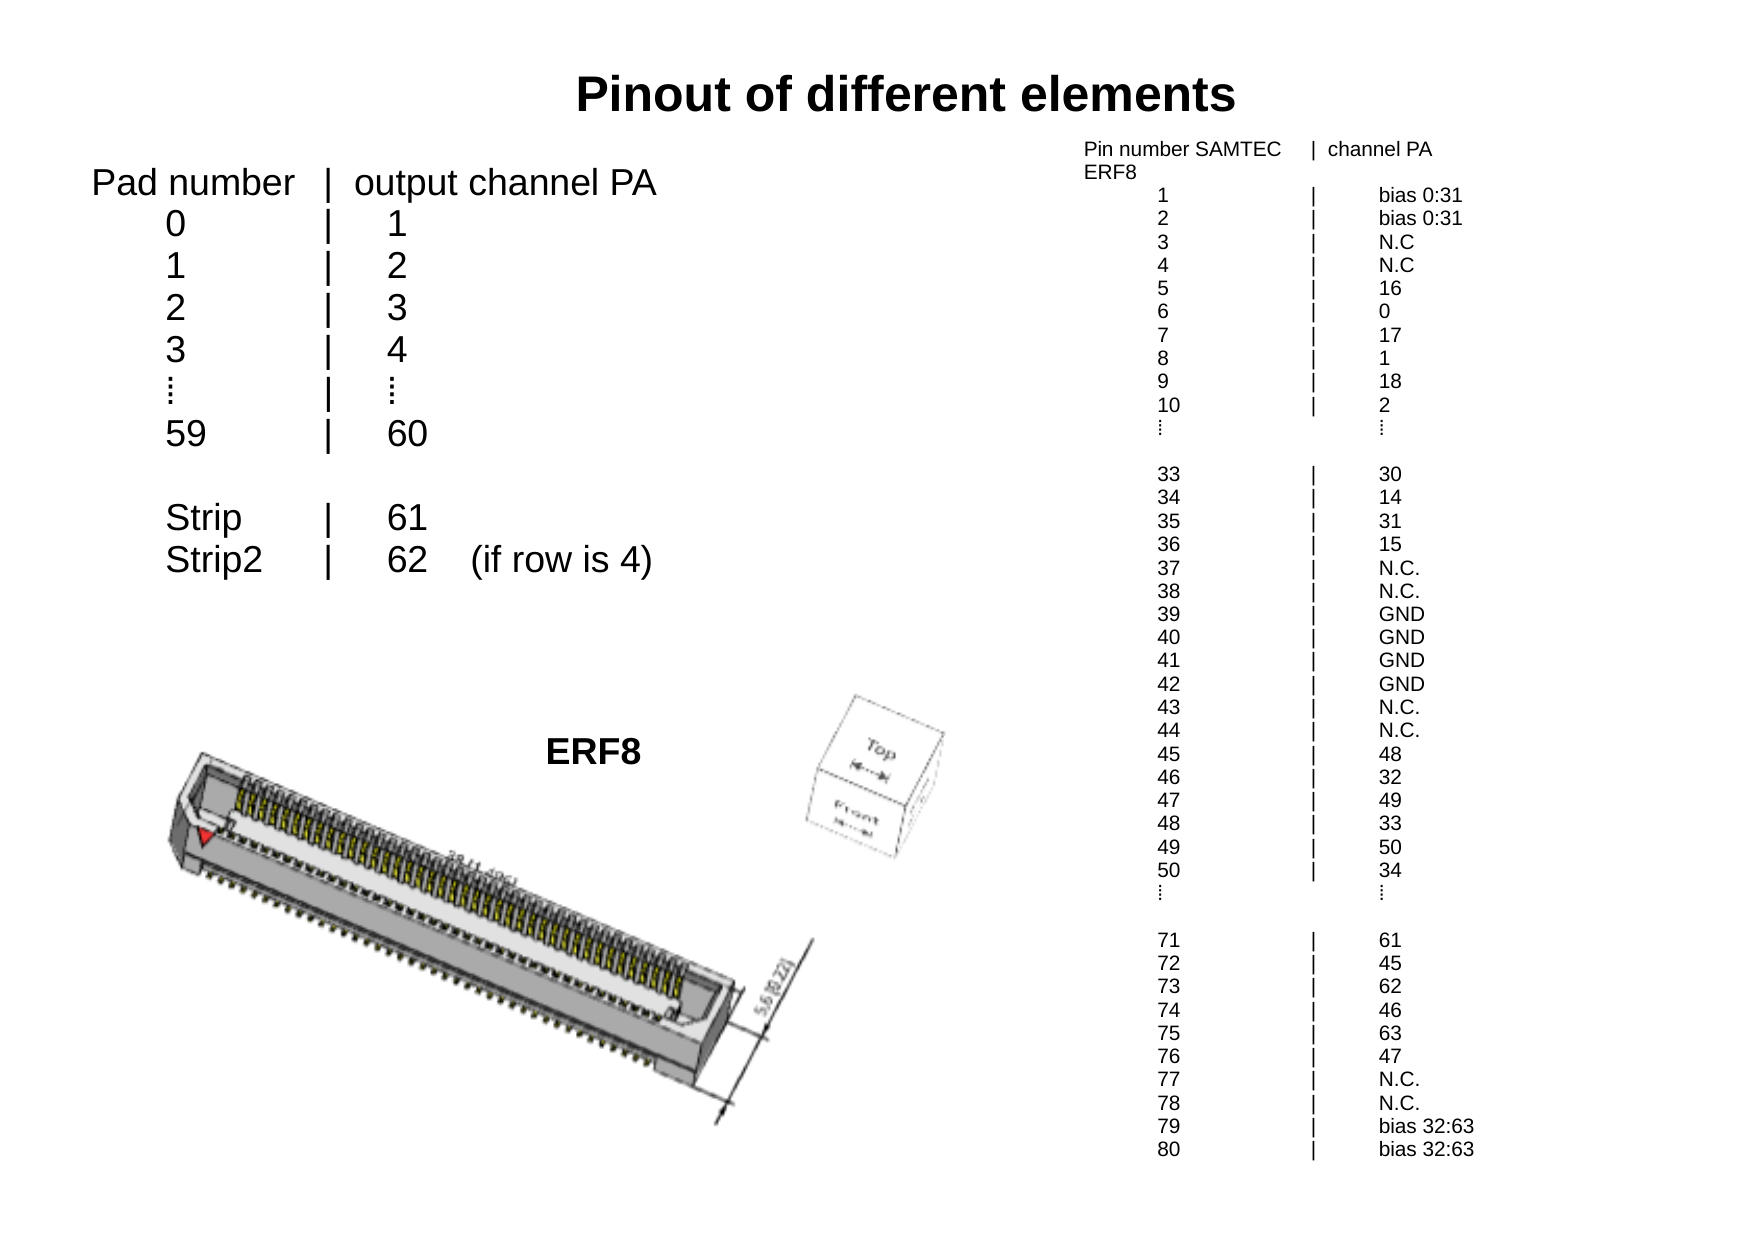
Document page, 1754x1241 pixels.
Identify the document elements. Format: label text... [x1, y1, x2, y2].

text_box Pad number | output channel PA 0 | 1 1 | 2 2 | 3 3 | 4 ⁞ | ⁞ 59 | 60 Strip | 61 Strip2 | 62 (if row is 4) [76, 153, 697, 589]
text_box ERF8 [460, 722, 727, 780]
text_box Pin number SAMTEC | channel PA ERF8 1 | bias 0:31 2 | bias 0:31 3 | N.C 4 | N.C 5 | 16 6 | 0 7 | 17 8 | 1 9 | 18 10 | 2 ⁞ ⁞ 33 | 30 34 | 14 35 | 31 36 | 15 37 | N.C. 38 | N.C. 39 | GND 40 | GND 41 | GND 42 | GND 43 | N.C. 44 | N.C. 45 | 48 46 | 32 47 | 49 48 | 33 49 | 50 50 | 34 ⁞ ⁞ 71 | 61 72 | 45 73 | 62 74 | 46 75 | 63 76 | 47 77 | N.C. 78 | N.C. 79 | bias 32:63 80 | bias 32:63 [1068, 129, 1689, 1192]
picture [108, 661, 969, 1170]
text_box Pinout of different elements [366, 59, 1447, 130]
